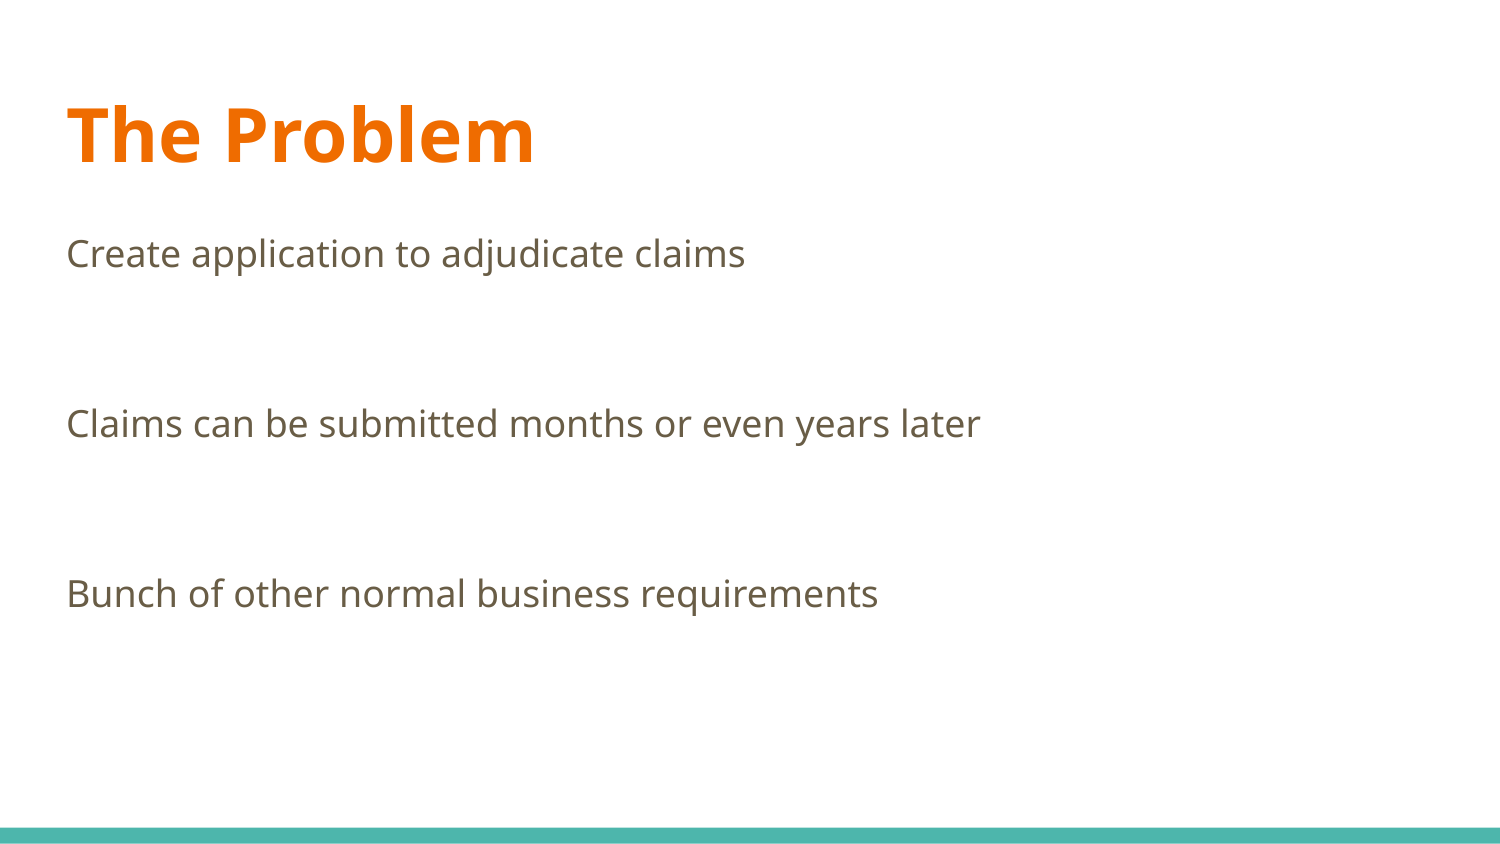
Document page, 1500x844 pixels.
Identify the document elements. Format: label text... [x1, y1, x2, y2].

list Create application to adjudicate claims Claims can be submitted months or even years later Bunch of other normal business requirements [51, 207, 1449, 750]
title The Problem [51, 72, 1449, 189]
